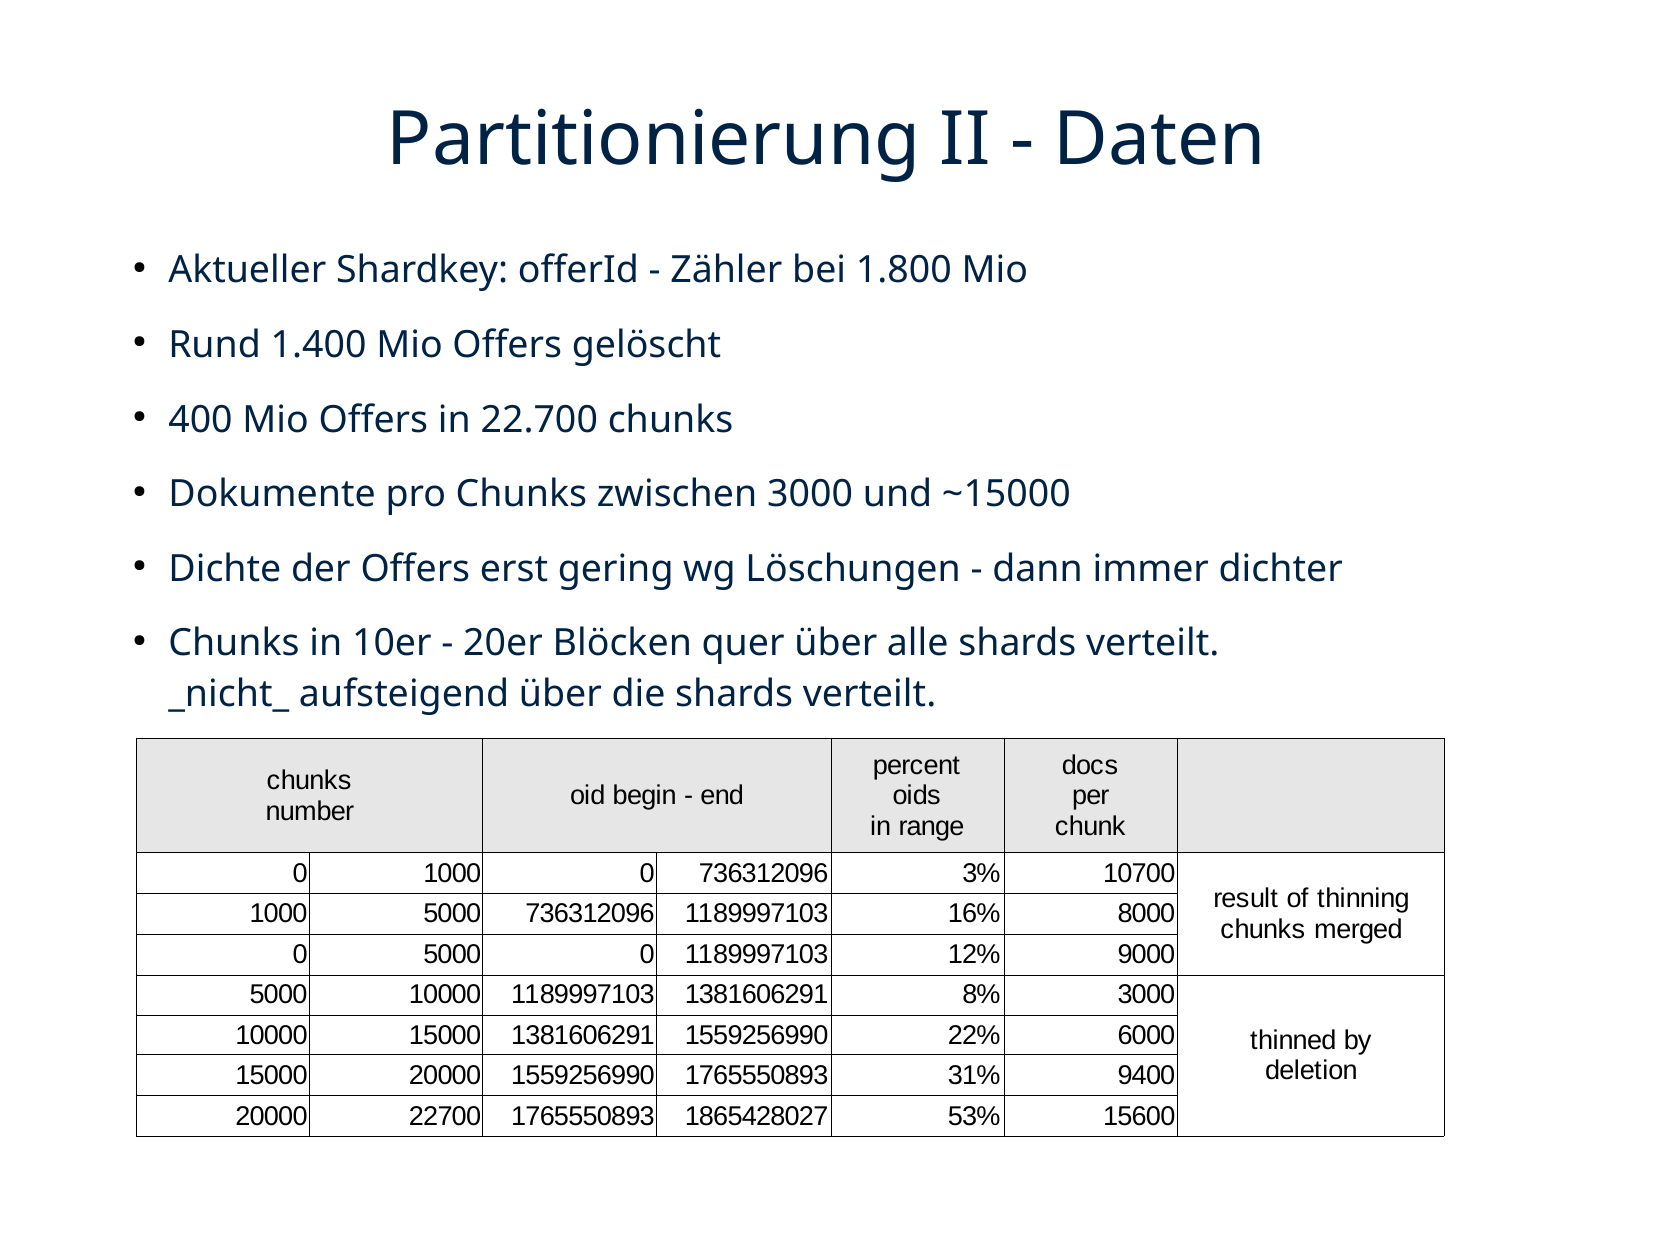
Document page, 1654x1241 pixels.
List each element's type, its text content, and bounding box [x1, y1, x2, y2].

text_box Aktueller Shardkey: offerId - Zähler bei 1.800 Mio Rund 1.400 Mio Offers gelöscht 400 Mio Offers in 22.700 chunks Dokumente pro Chunks zwischen 3000 und ~15000 Dichte der Offers erst gering wg Löschungen - dann immer dichter Chunks in 10er - 20er Blöcken quer über alle shards verteilt. _nicht_ aufsteigend über die shards verteilt. [118, 239, 1287, 685]
title Partitionierung II - Daten [82, 31, 1571, 239]
chart [135, 738, 1448, 1140]
